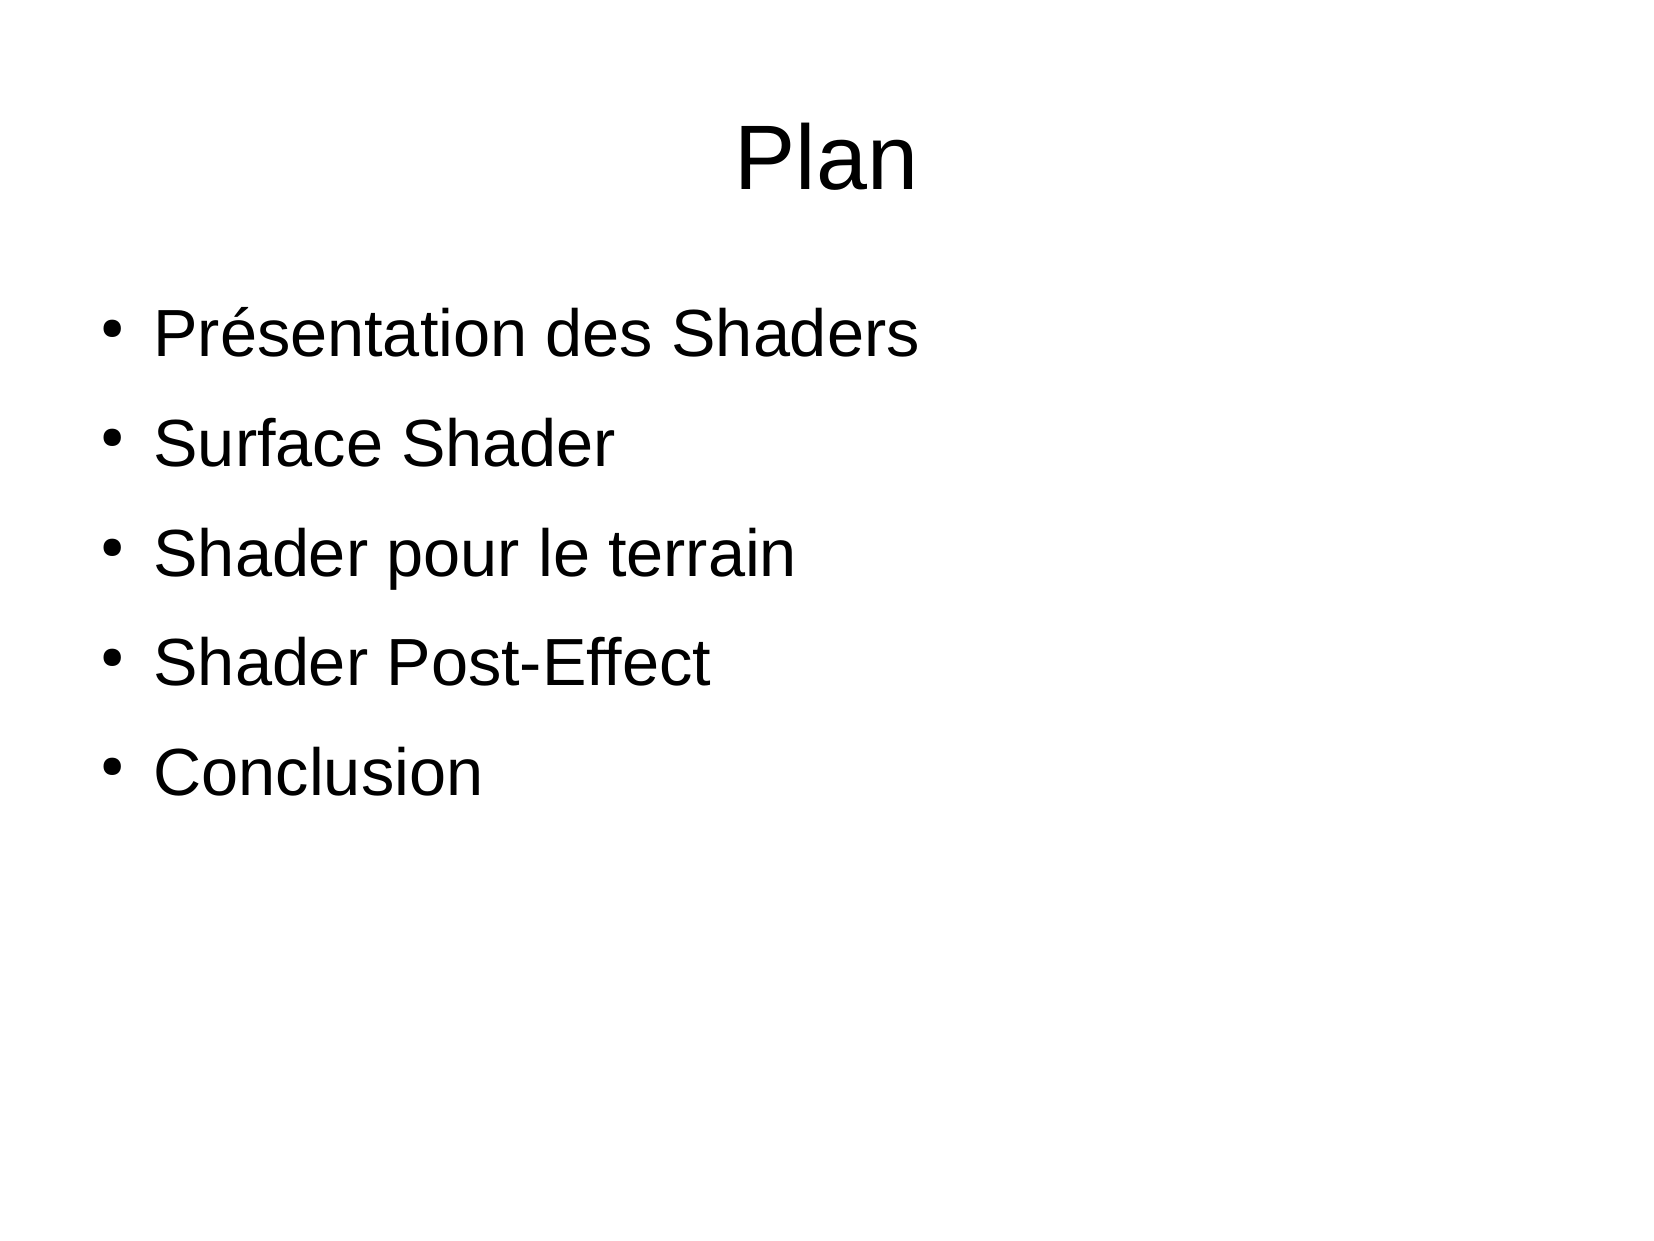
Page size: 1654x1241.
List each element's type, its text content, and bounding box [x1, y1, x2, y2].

list Présentation des Shaders Surface Shader Shader pour le terrain Shader Post-Effect Conclusion [82, 290, 1571, 1010]
title Plan [82, 49, 1571, 257]
